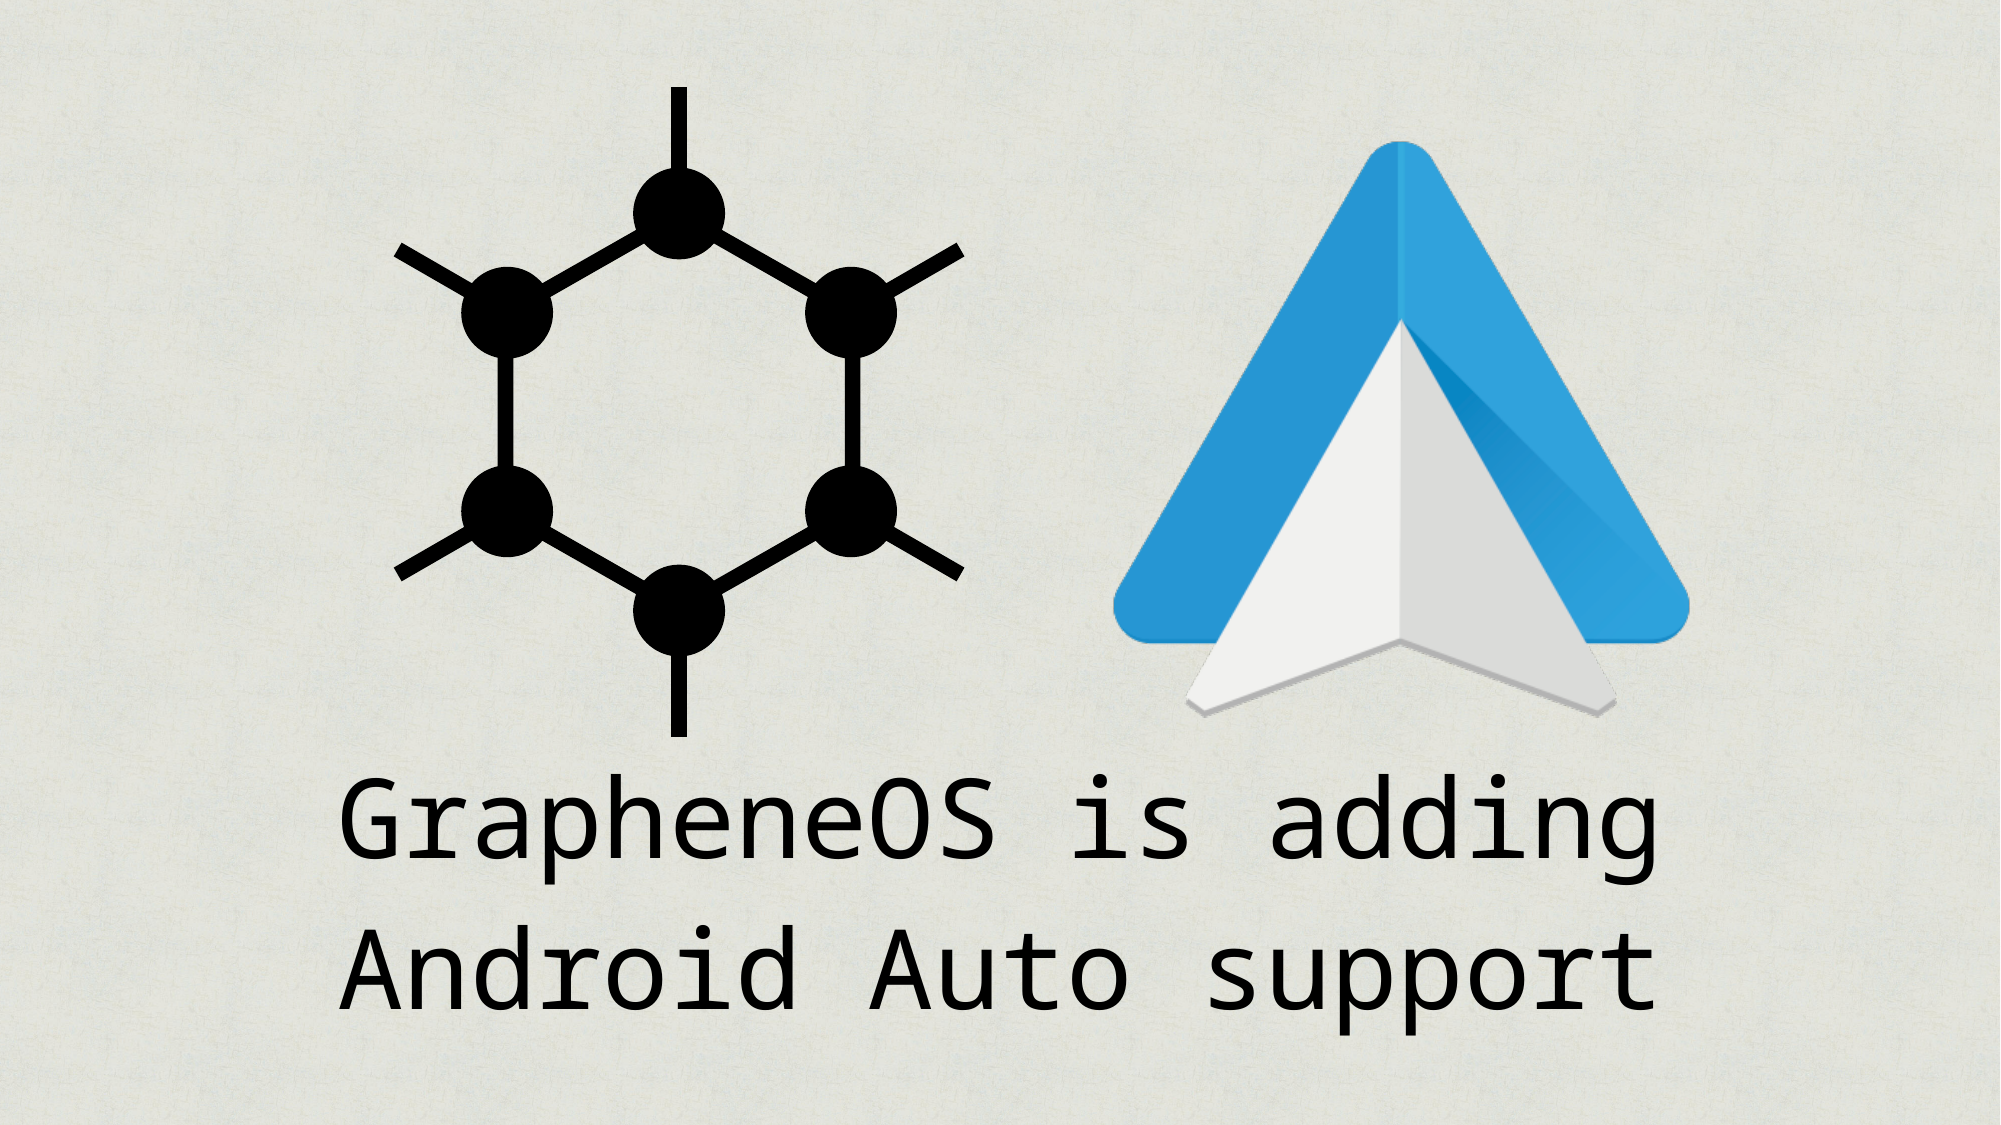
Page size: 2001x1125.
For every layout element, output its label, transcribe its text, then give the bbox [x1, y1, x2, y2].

title GrapheneOS is adding Android Auto support [100, 752, 1901, 1031]
picture [0, 0, 2001, 1125]
